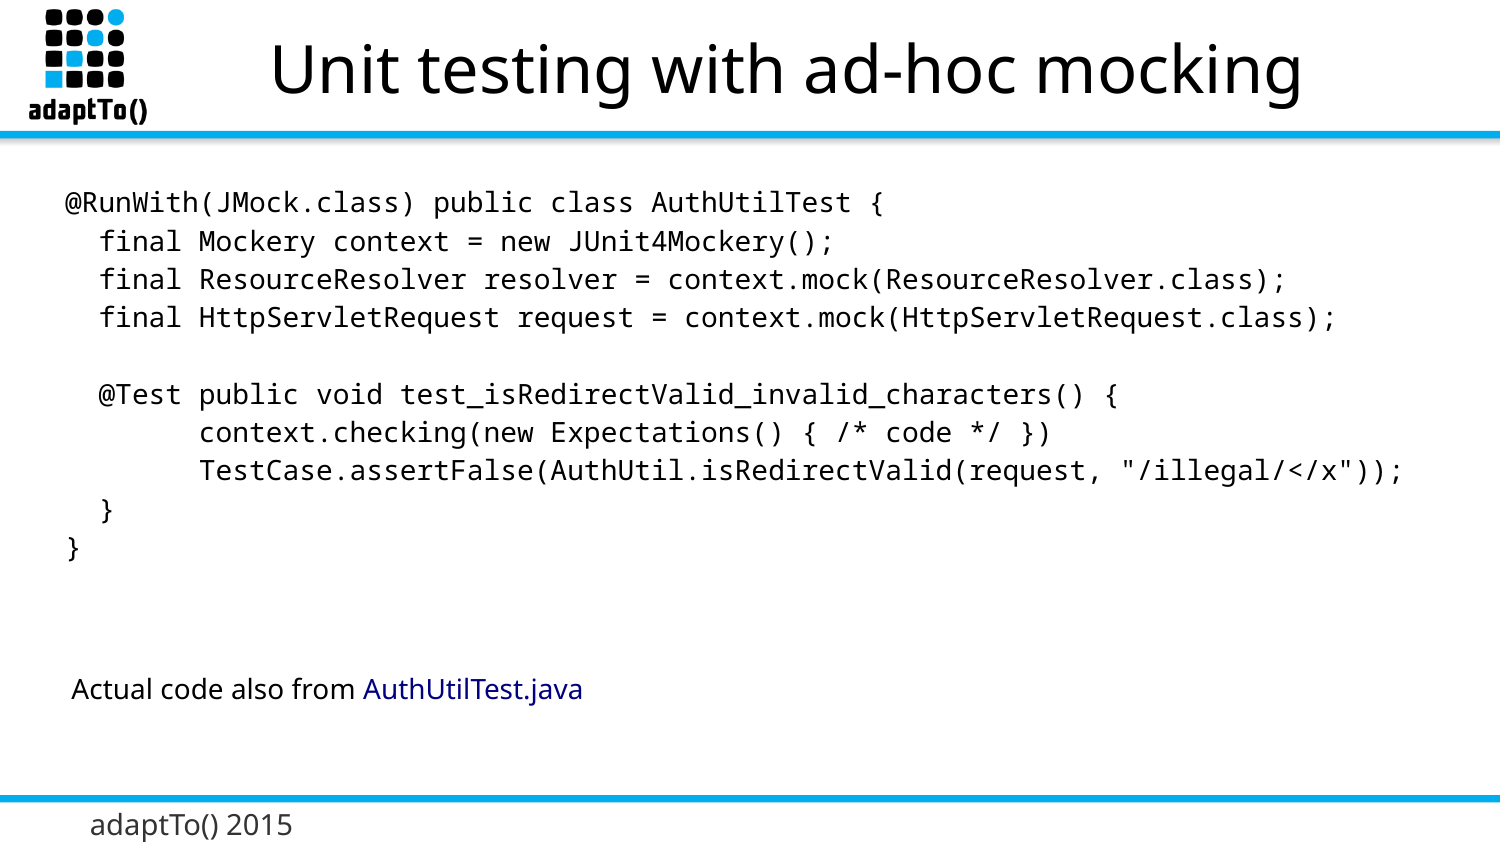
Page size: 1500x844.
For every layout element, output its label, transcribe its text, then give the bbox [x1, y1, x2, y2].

title Unit testing with ad-hoc mocking [150, 15, 1425, 121]
list @RunWith(JMock.class) public class AuthUtilTest { final Mockery context = new JUnit4Mockery(); final ResourceResolver resolver = context.mock(ResourceResolver.class); final HttpServletRequest request = context.mock(HttpServletRequest.class); @Test public void test_isRedirectValid_invalid_characters() { context.checking(new Expectations() { /* code */ }) TestCase.assertFalse(AuthUtil.isRedirectValid(request, "/illegal/</x")); } } Actual code also from AuthUtilTest.java [52, 183, 1447, 760]
picture [27, 6, 148, 126]
